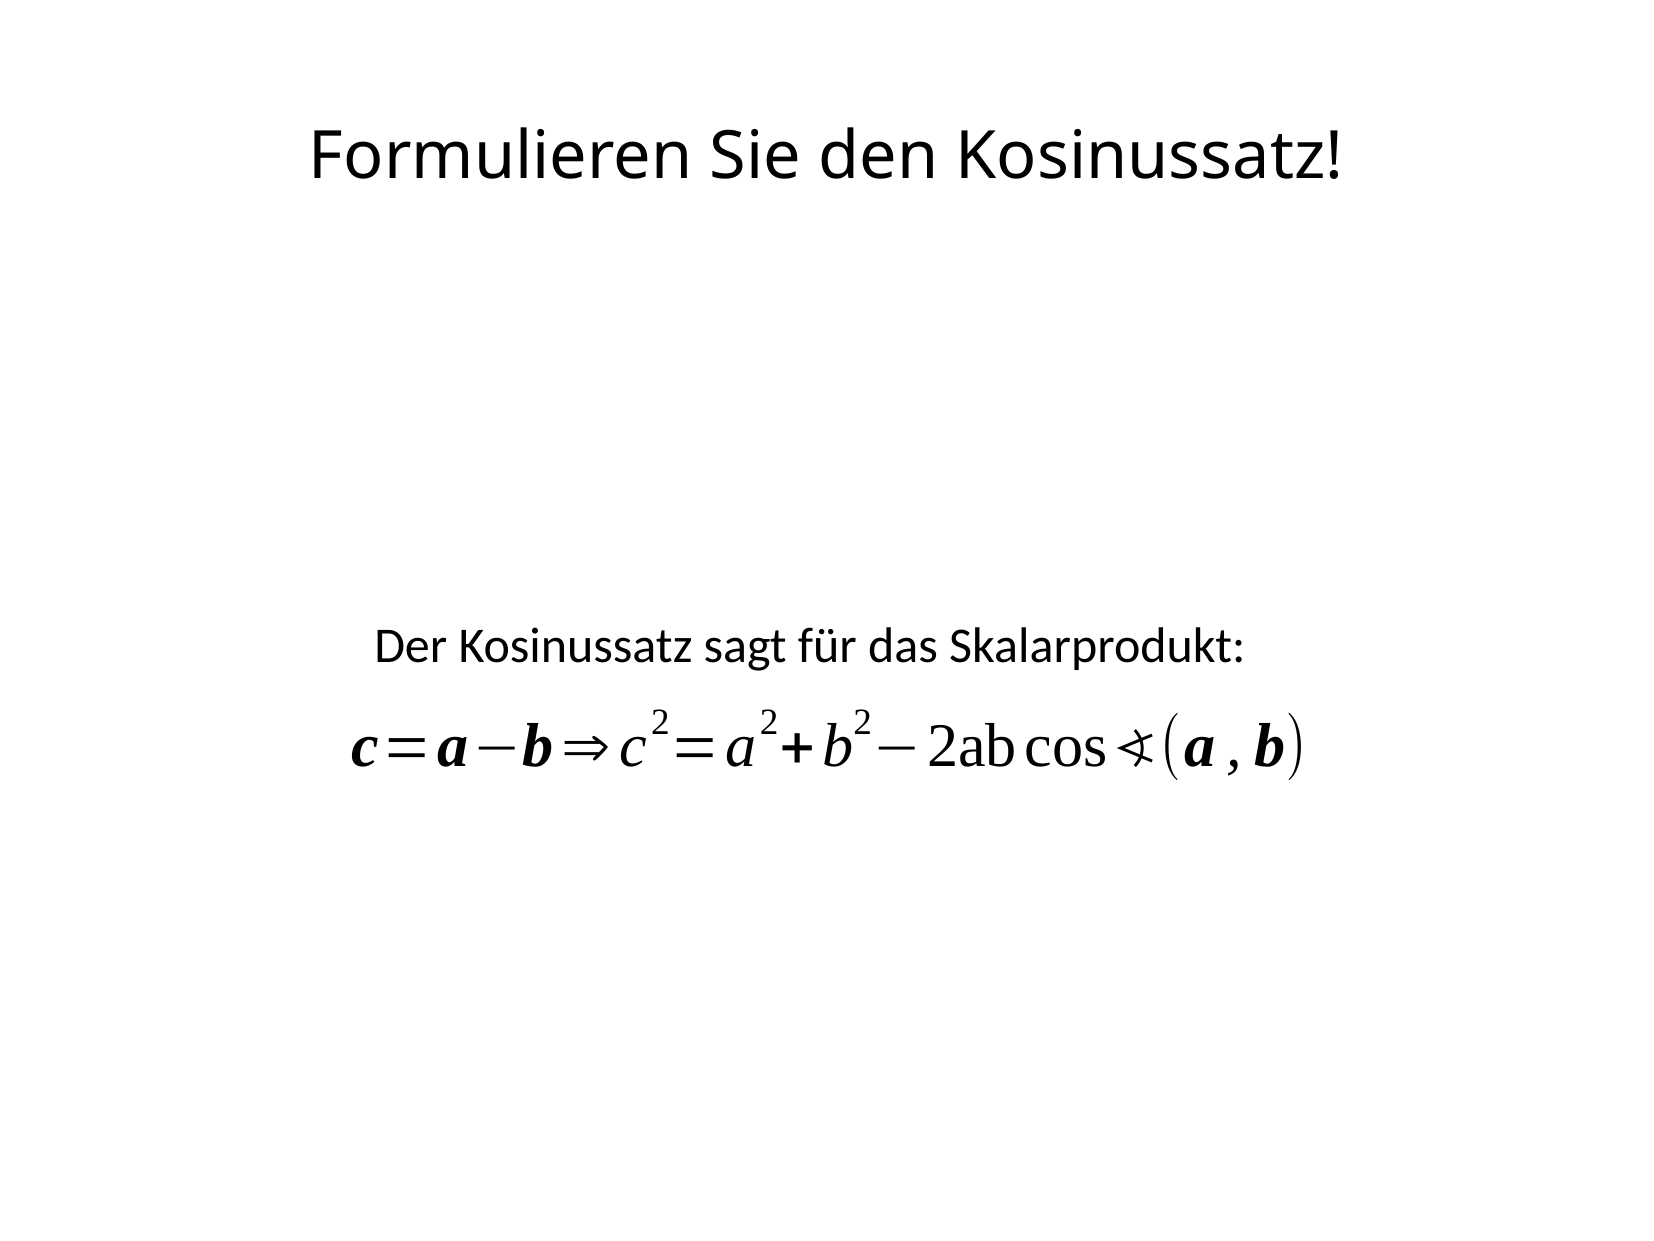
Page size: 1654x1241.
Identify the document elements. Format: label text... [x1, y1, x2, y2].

chart [335, 699, 1323, 780]
subtitle Der Kosinussatz sagt für das Skalarprodukt: [82, 290, 1538, 1010]
title Formulieren Sie den Kosinussatz! [82, 49, 1571, 257]
